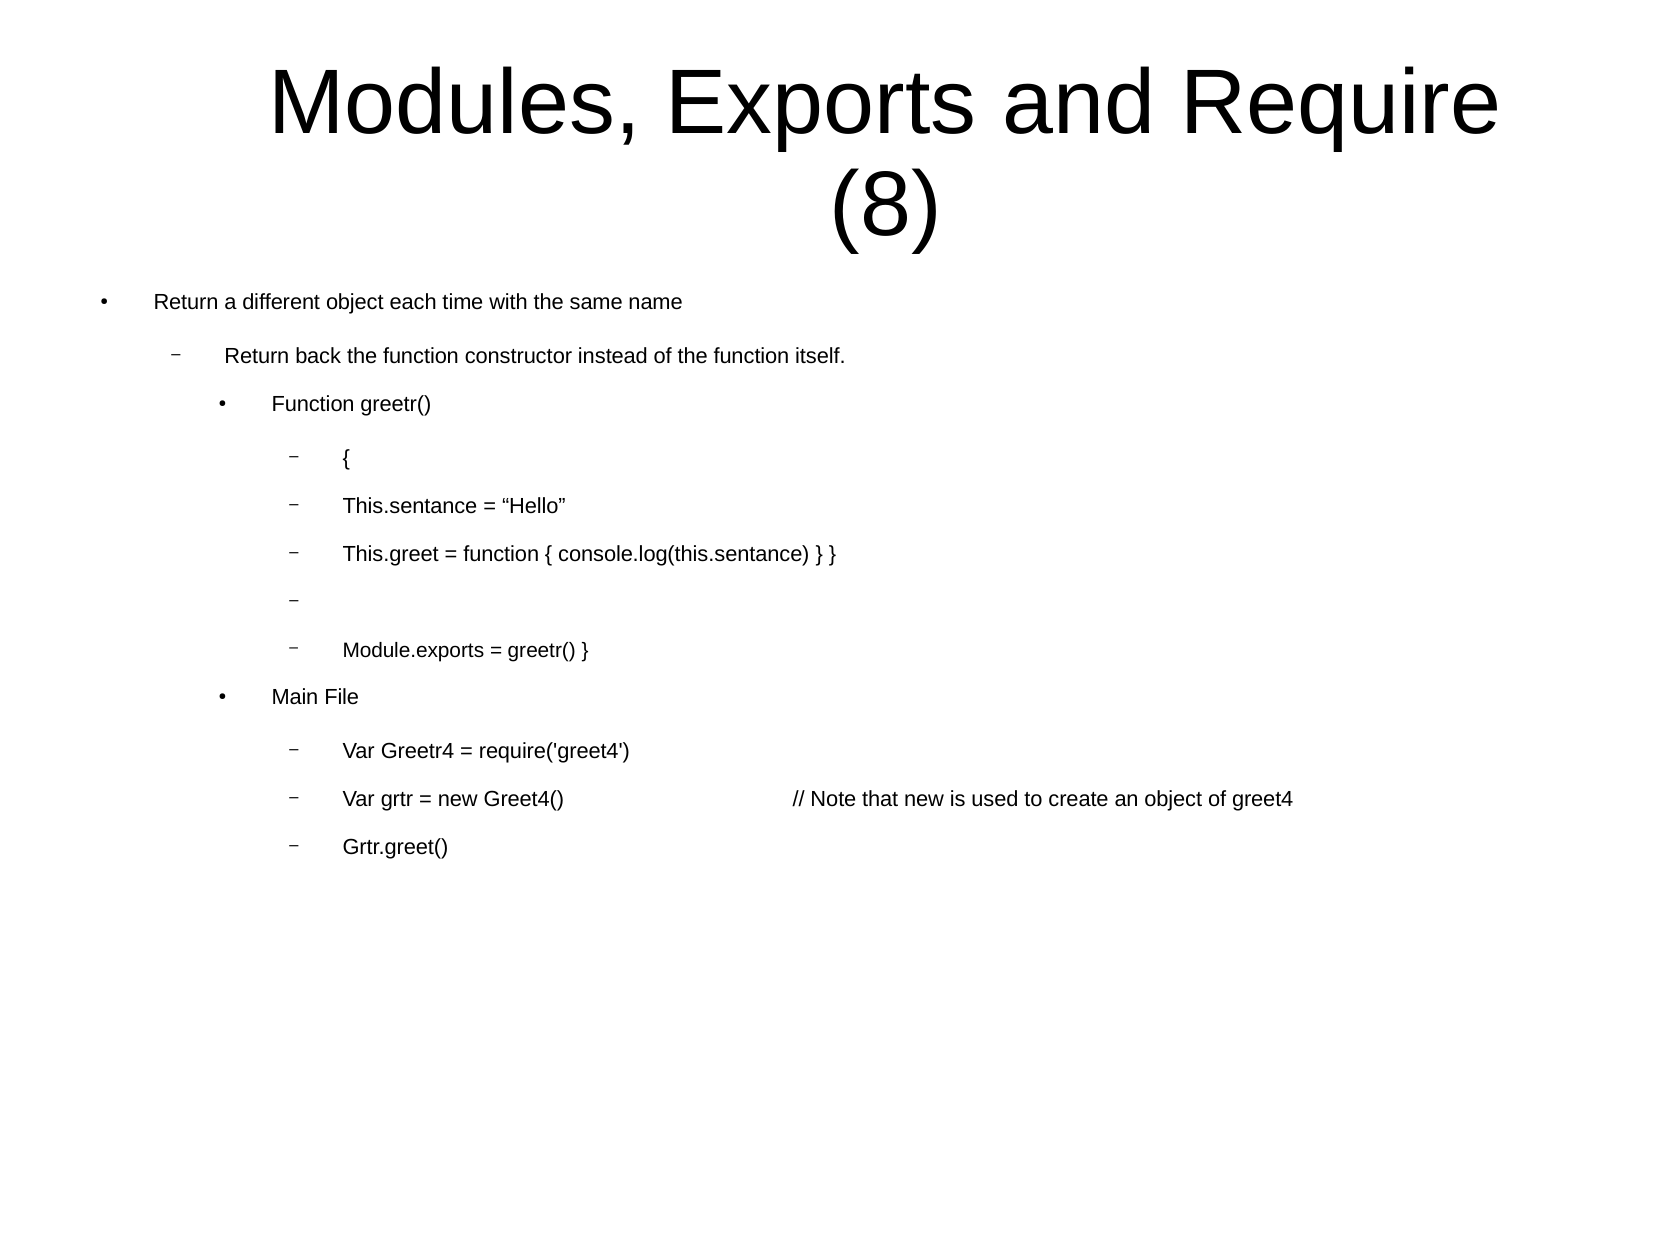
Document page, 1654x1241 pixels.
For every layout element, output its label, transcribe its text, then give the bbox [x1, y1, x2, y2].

list Return a different object each time with the same name Return back the function constructor instead of the function itself. Function greetr() { This.sentance = “Hello” This.greet = function { console.log(this.sentance) } } Module.exports = greetr() } Main File Var Greetr4 = require('greet4') Var grtr = new Greet4() // Note that new is used to create an object of greet4 Grtr.greet() [82, 290, 1571, 1231]
title Modules, Exports and Require (8) [82, 49, 1571, 257]
